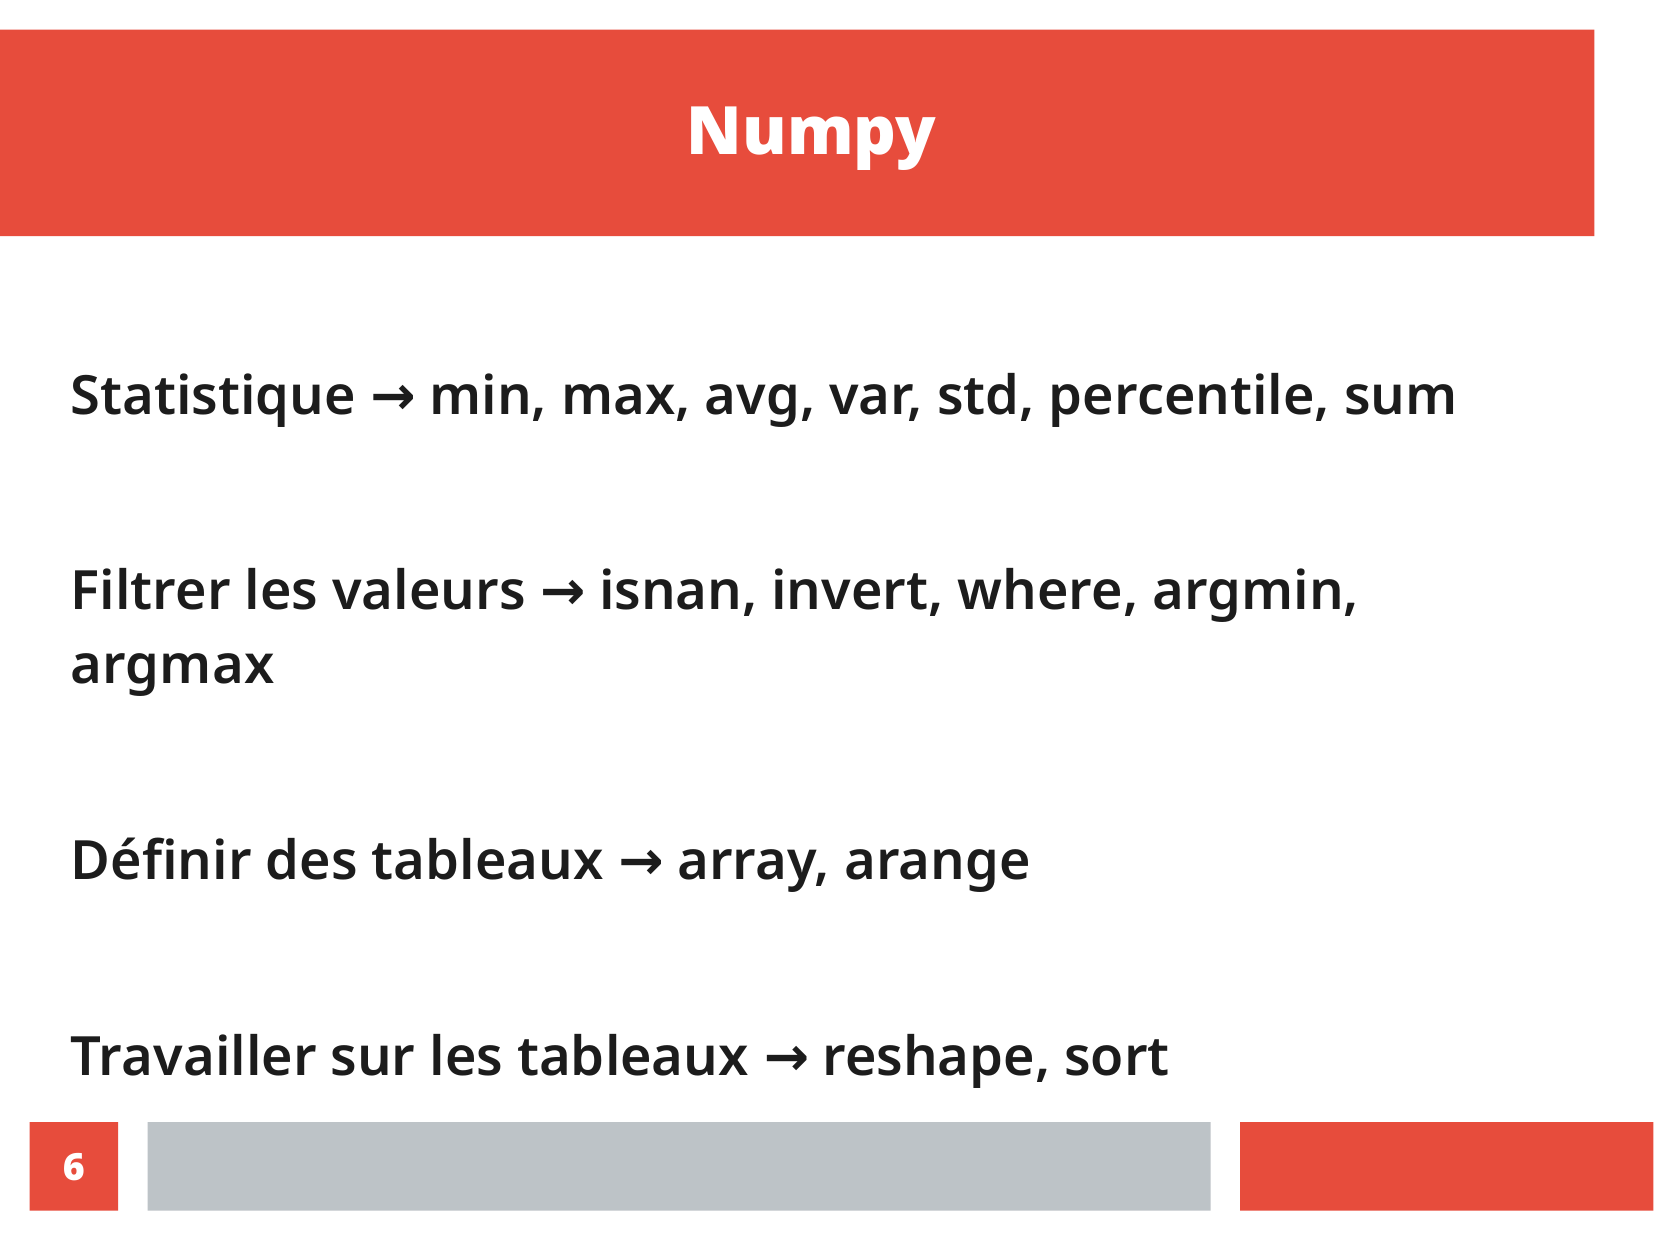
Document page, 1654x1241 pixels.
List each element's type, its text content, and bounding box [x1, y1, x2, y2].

list Statistique → min, max, avg, var, std, percentile, sum Filtrer les valeurs → isnan, invert, where, argmin, argmax Définir des tableaux → array, arange Travailler sur les tableaux → reshape, sort [70, 356, 1577, 1125]
title Numpy [686, 26, 938, 175]
